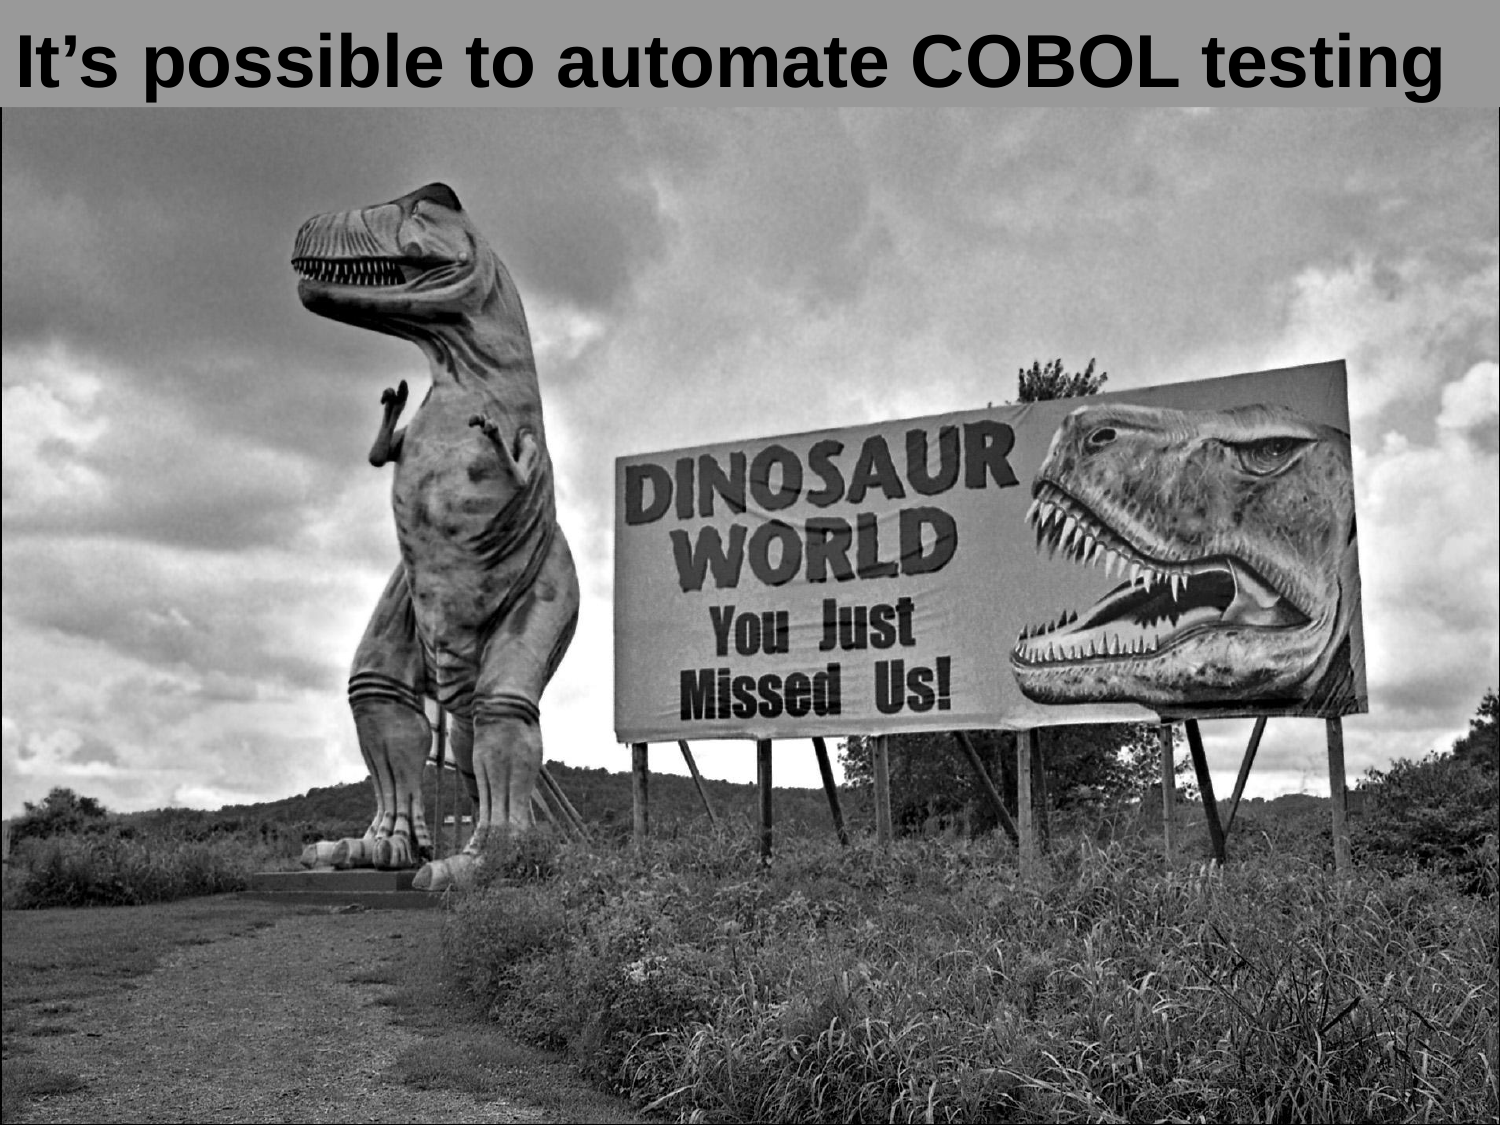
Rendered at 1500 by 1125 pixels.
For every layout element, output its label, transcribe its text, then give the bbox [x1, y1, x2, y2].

picture [0, 108, 1500, 1125]
text_box It’s possible to automate COBOL testing [0, 0, 1500, 108]
